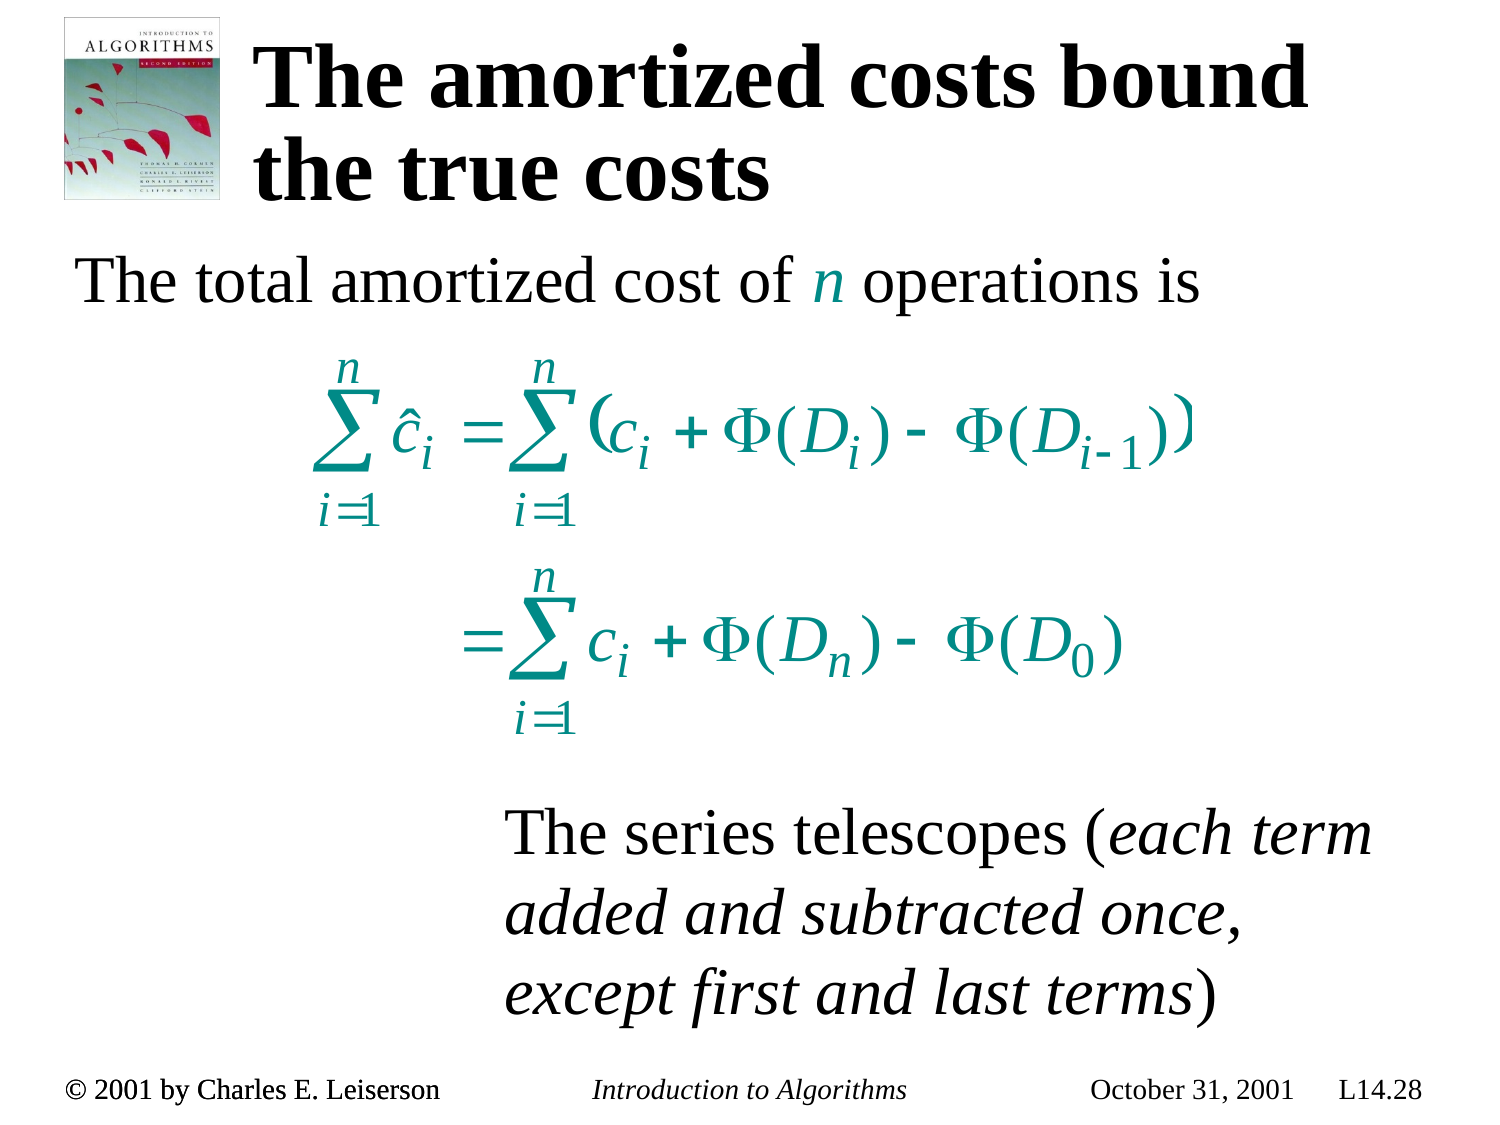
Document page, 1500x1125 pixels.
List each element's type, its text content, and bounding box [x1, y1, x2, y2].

chart [310, 339, 1192, 740]
text_box October 31, 2001 L14.<number> [982, 1062, 1438, 1113]
picture [64, 17, 220, 200]
text_box The series telescopes (each term added and subtracted once, except first and last terms) [489, 779, 1389, 1036]
text_box The total amortized cost of n operations is [59, 228, 1218, 324]
text_box Introduction to Algorithms [577, 1062, 923, 1113]
title The amortized costs bound the true costs [237, 24, 1413, 213]
